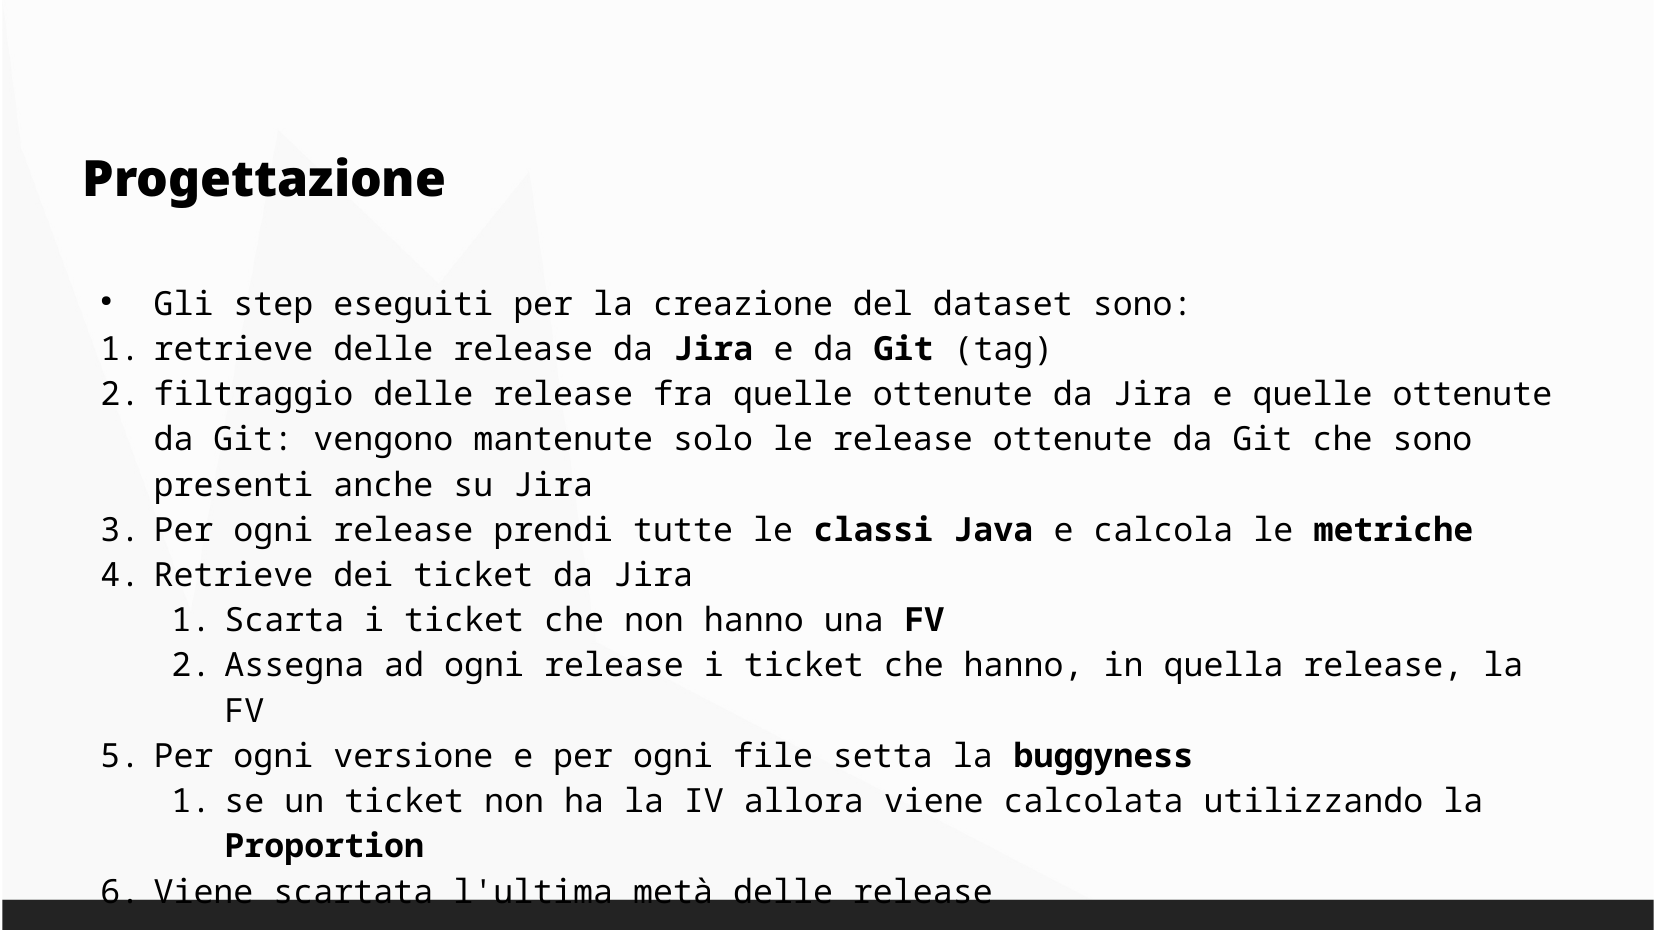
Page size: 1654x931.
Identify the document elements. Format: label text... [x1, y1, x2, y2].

list Gli step eseguiti per la creazione del dataset sono: retrieve delle release da Jira e da Git (tag) filtraggio delle release fra quelle ottenute da Jira e quelle ottenute da Git: vengono mantenute solo le release ottenute da Git che sono presenti anche su Jira Per ogni release prendi tutte le classi Java e calcola le metriche Retrieve dei ticket da Jira Scarta i ticket che non hanno una FV Assegna ad ogni release i ticket che hanno, in quella release, la FV Per ogni versione e per ogni file setta la buggyness se un ticket non ha la IV allora viene calcolata utilizzando la Proportion Viene scartata l'ultima metà delle release [82, 279, 1571, 931]
title Progettazione [82, 99, 1571, 255]
picture [2, 0, 1654, 931]
